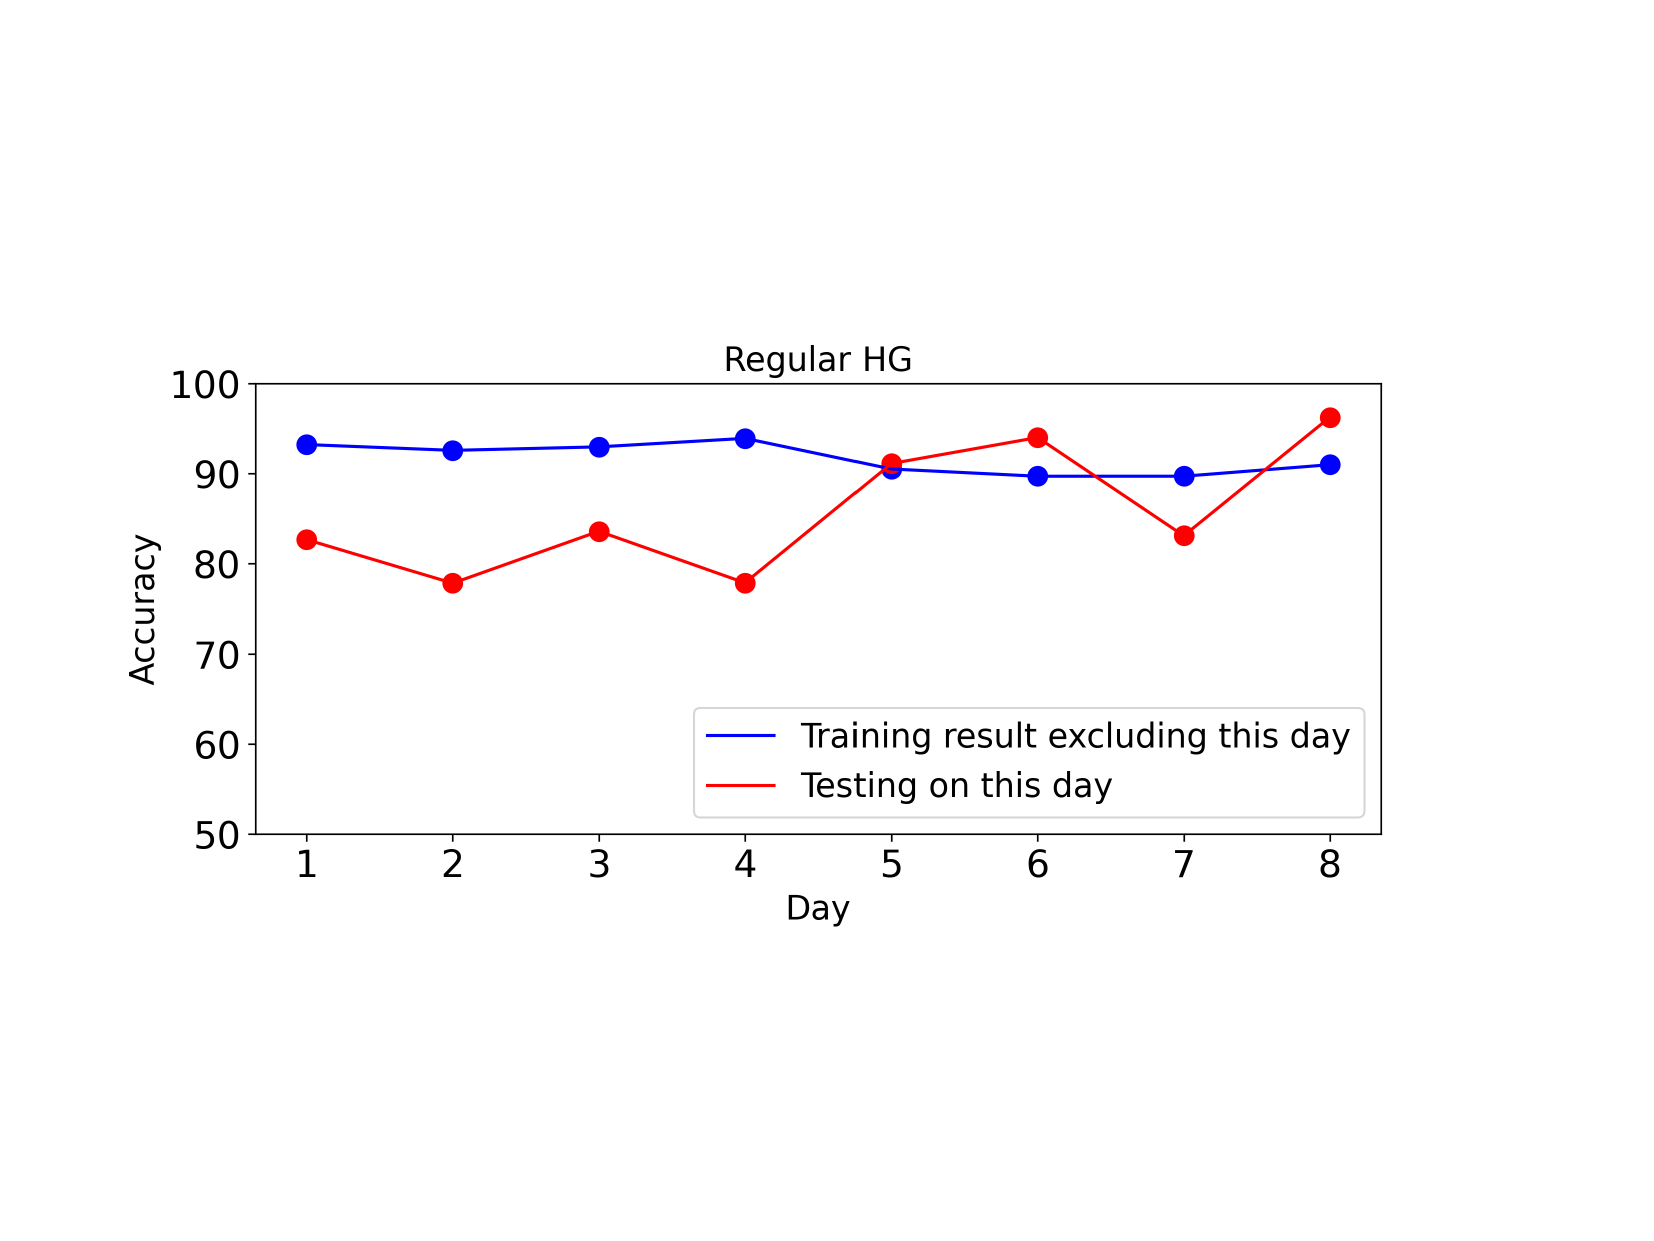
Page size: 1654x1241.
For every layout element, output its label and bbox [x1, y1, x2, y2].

picture [105, 329, 1606, 930]
